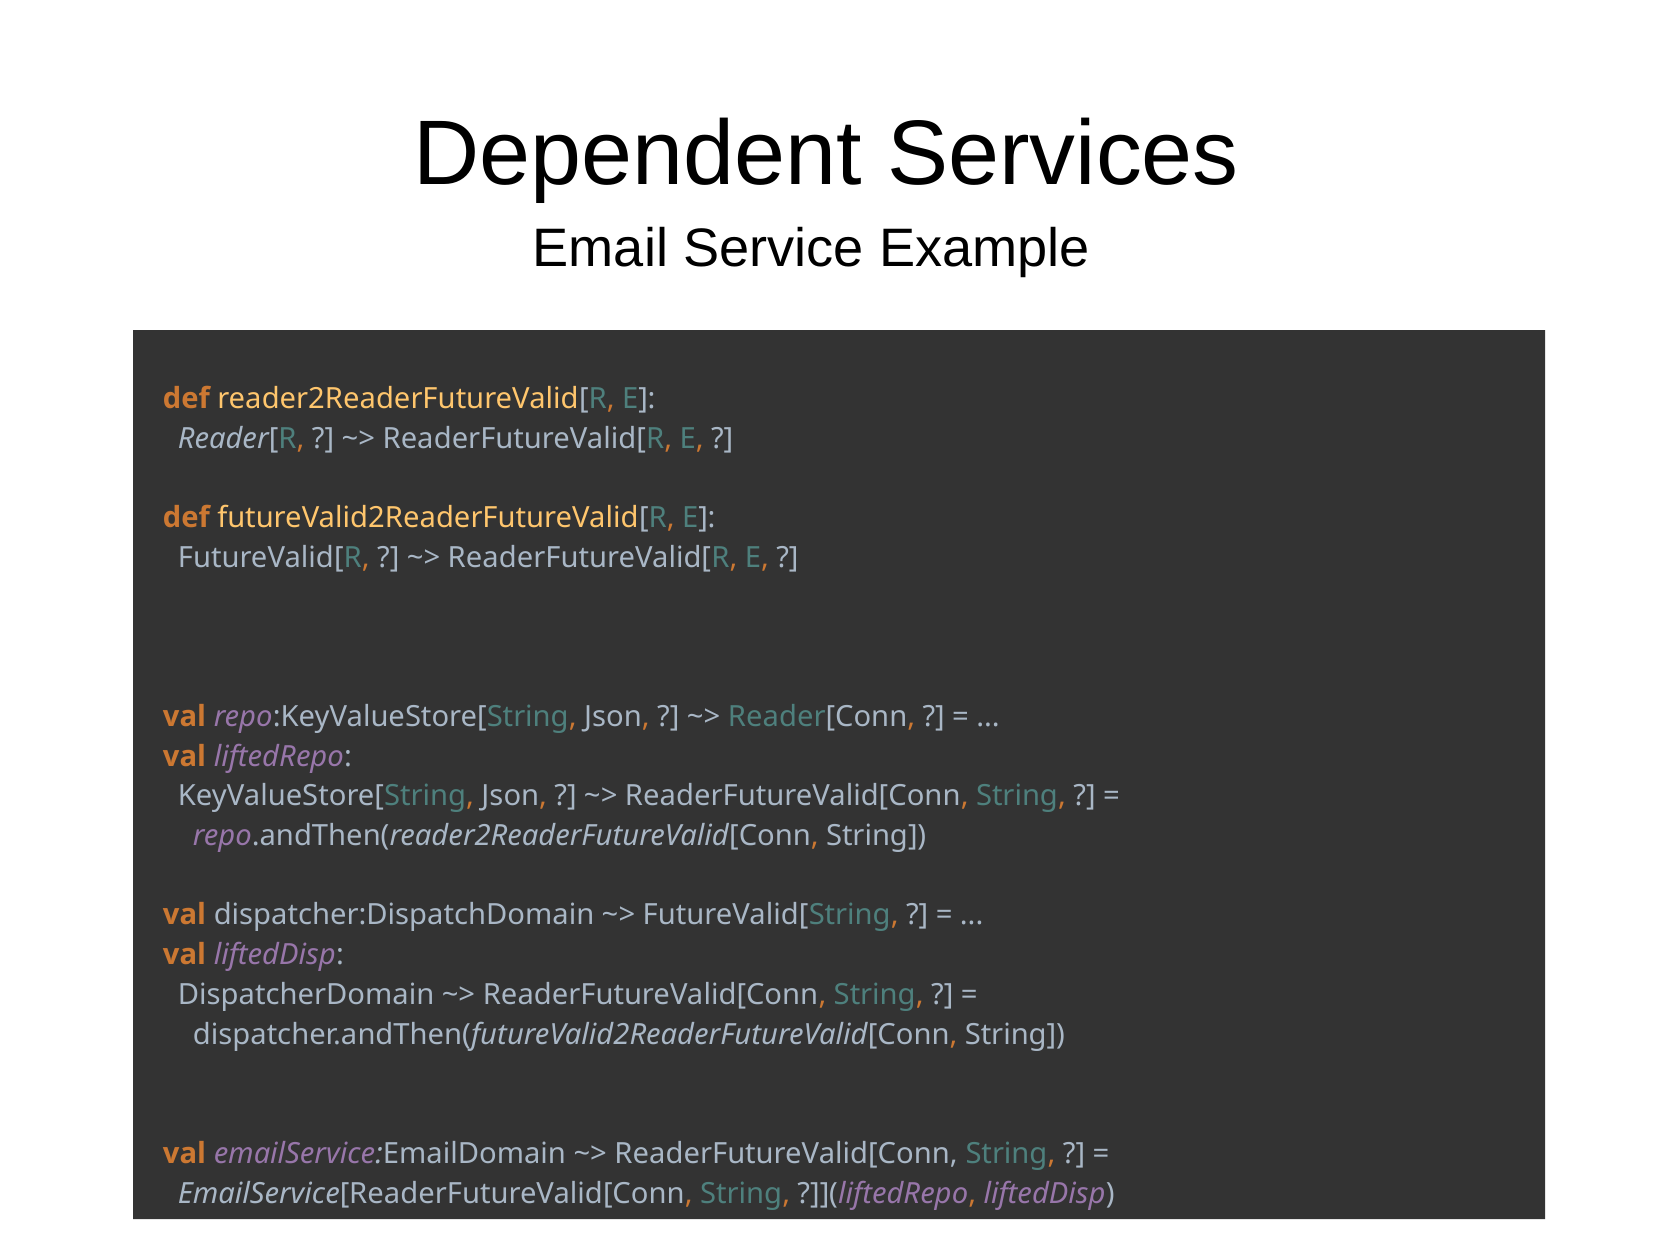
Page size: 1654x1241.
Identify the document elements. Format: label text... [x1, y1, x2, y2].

title Dependent Services [82, 49, 1571, 257]
text_box def reader2ReaderFutureValid[R, E]: Reader[R, ?] ~> ReaderFutureValid[R, E, ?] def futureValid2ReaderFutureValid[R, E]: FutureValid[R, ?] ~> ReaderFutureValid[R, E, ?] val repo:KeyValueStore[String, Json, ?] ~> Reader[Conn, ?] = ... val liftedRepo: KeyValueStore[String, Json, ?] ~> ReaderFutureValid[Conn, String, ?] = repo.andThen(reader2ReaderFutureValid[Conn, String]) val dispatcher:DispatchDomain ~> FutureValid[String, ?] = ... val liftedDisp: DispatcherDomain ~> ReaderFutureValid[Conn, String, ?] = dispatcher.andThen(futureValid2ReaderFutureValid[Conn, String]) val emailService:EmailDomain ~> ReaderFutureValid[Conn, String, ?] = EmailService[ReaderFutureValid[Conn, String, ?]](liftedRepo, liftedDisp) [133, 330, 1546, 1195]
text_box Email Service Example [517, 210, 1141, 286]
